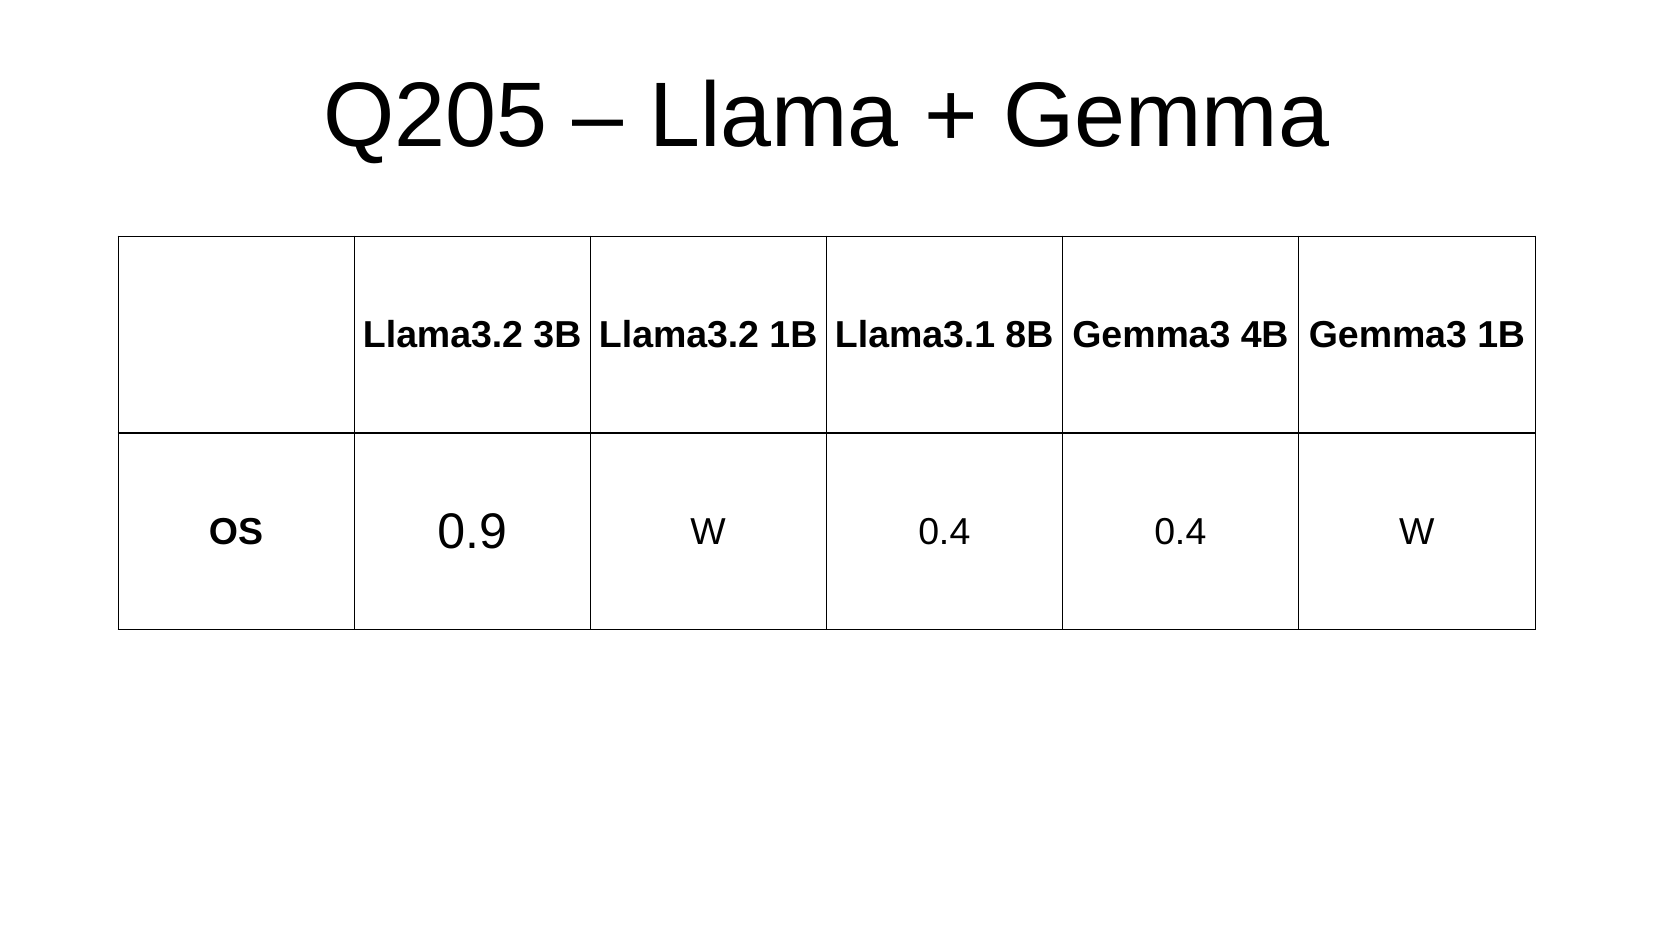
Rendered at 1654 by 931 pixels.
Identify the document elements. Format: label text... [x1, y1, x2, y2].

table_header Gemma3 4B [1063, 237, 1298, 432]
table_header Llama3.2 1B [591, 237, 826, 432]
table_cell W [591, 434, 826, 629]
table_header Llama3.1 8B [827, 237, 1062, 432]
table_header Gemma3 1B [1299, 237, 1535, 432]
table_cell W [1299, 434, 1535, 629]
table_cell 0.9 [355, 434, 590, 629]
title Q205 – Llama + Gemma [82, 37, 1571, 193]
table_cell 0.4 [1063, 434, 1298, 629]
table_cell OS [119, 434, 354, 629]
table_header [119, 237, 354, 432]
table_header Llama3.2 3B [355, 237, 590, 432]
table_cell 0.4 [827, 434, 1062, 629]
